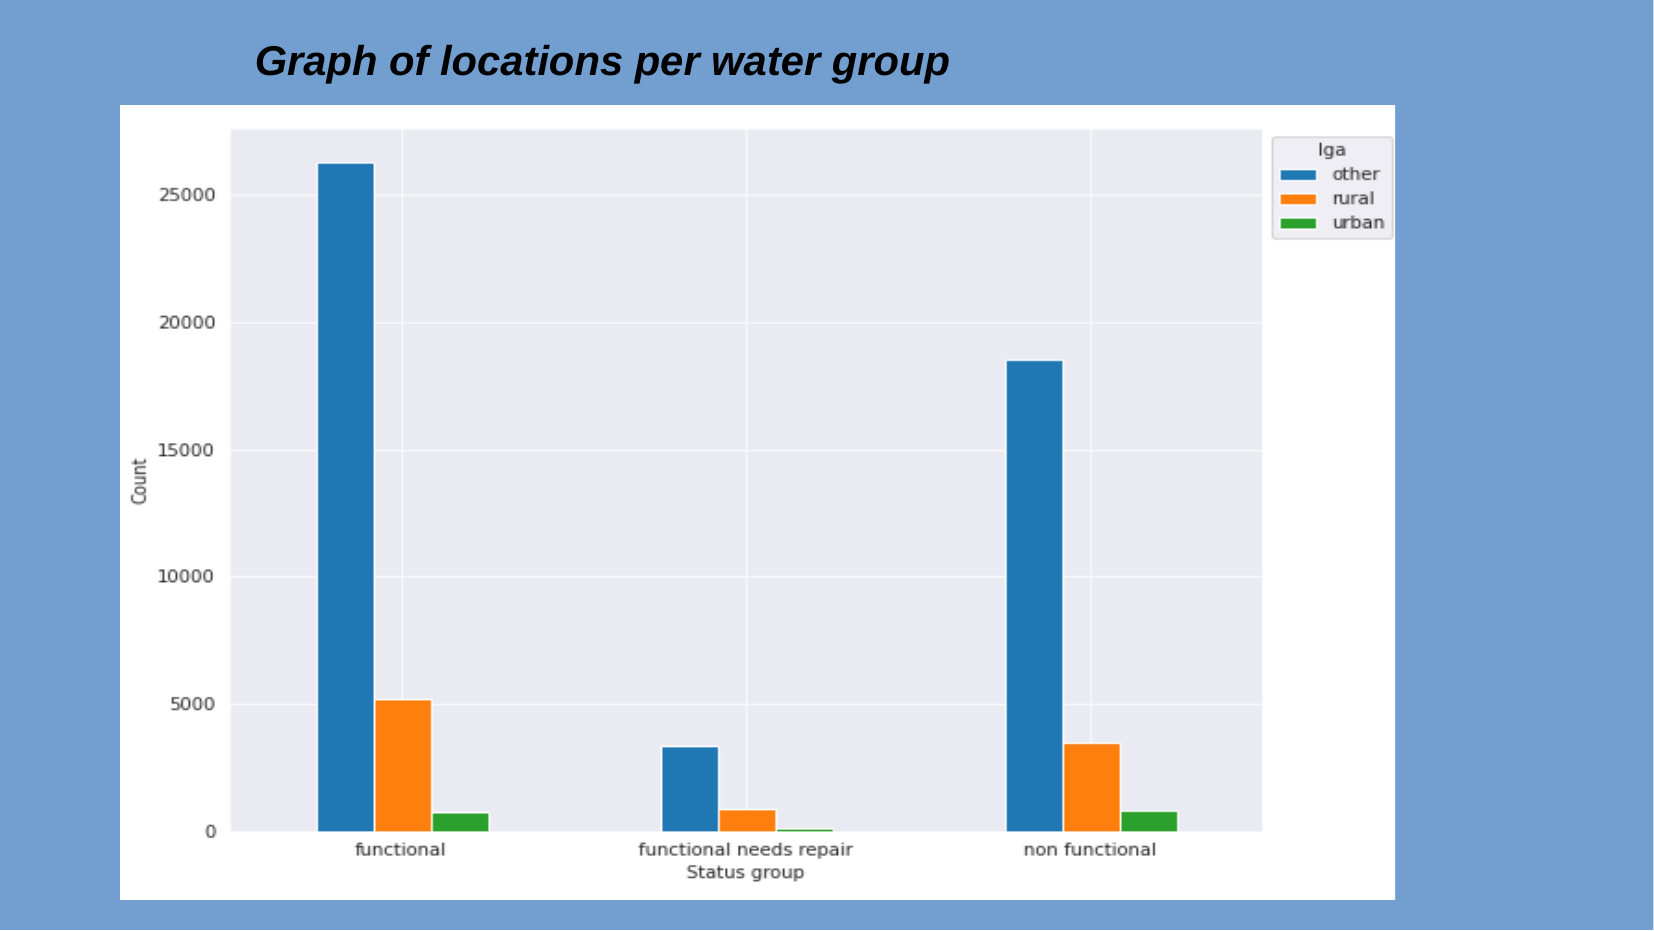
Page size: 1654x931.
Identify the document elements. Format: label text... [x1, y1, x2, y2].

text_box Graph of locations per water group [240, 30, 1366, 92]
picture [120, 105, 1396, 900]
